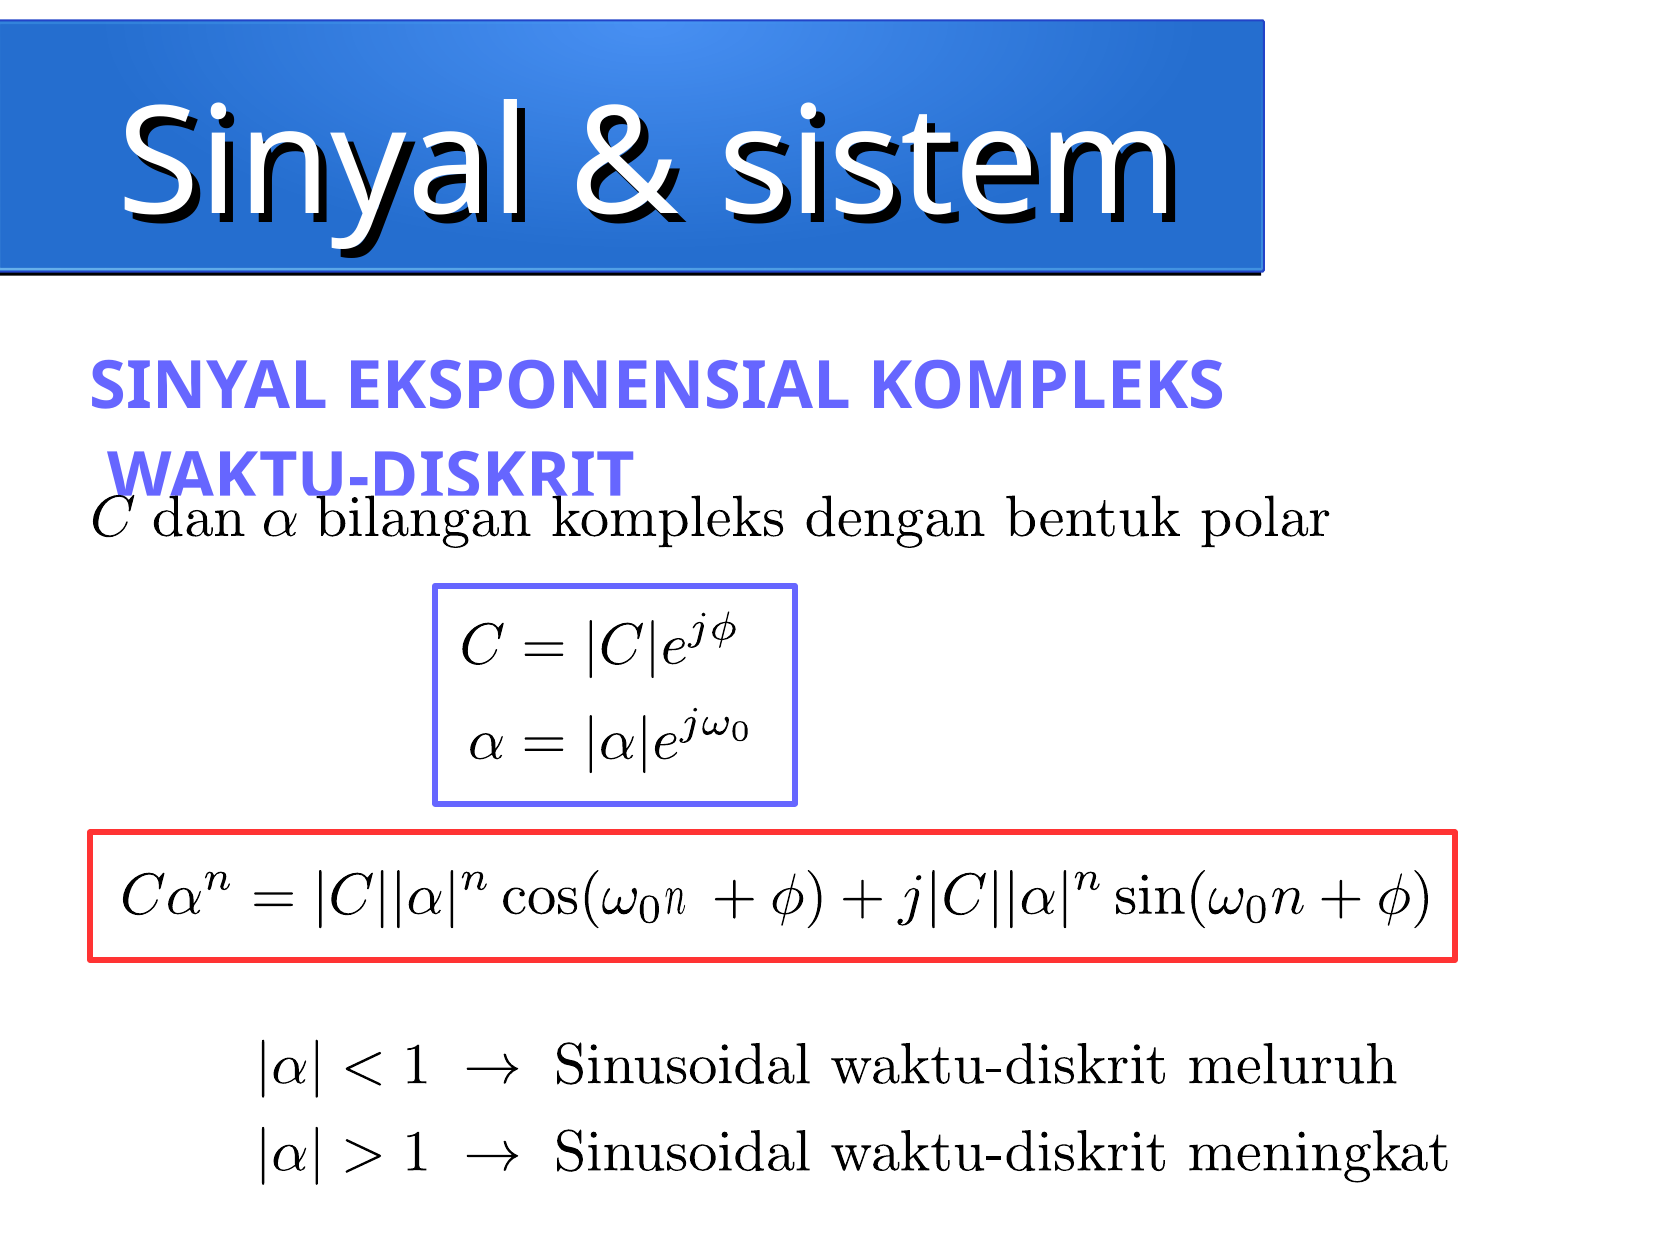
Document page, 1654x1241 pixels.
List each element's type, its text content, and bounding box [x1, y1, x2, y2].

text_box Sinyal & sistem [117, 71, 1261, 241]
text_box [255, 1039, 1451, 1186]
text_box [459, 611, 751, 774]
text_box SINYAL EKSPONENSIAL KOMPLEKS WAKTU-DISKRIT [75, 330, 1272, 495]
text_box [90, 494, 1331, 548]
text_box [120, 870, 1434, 929]
